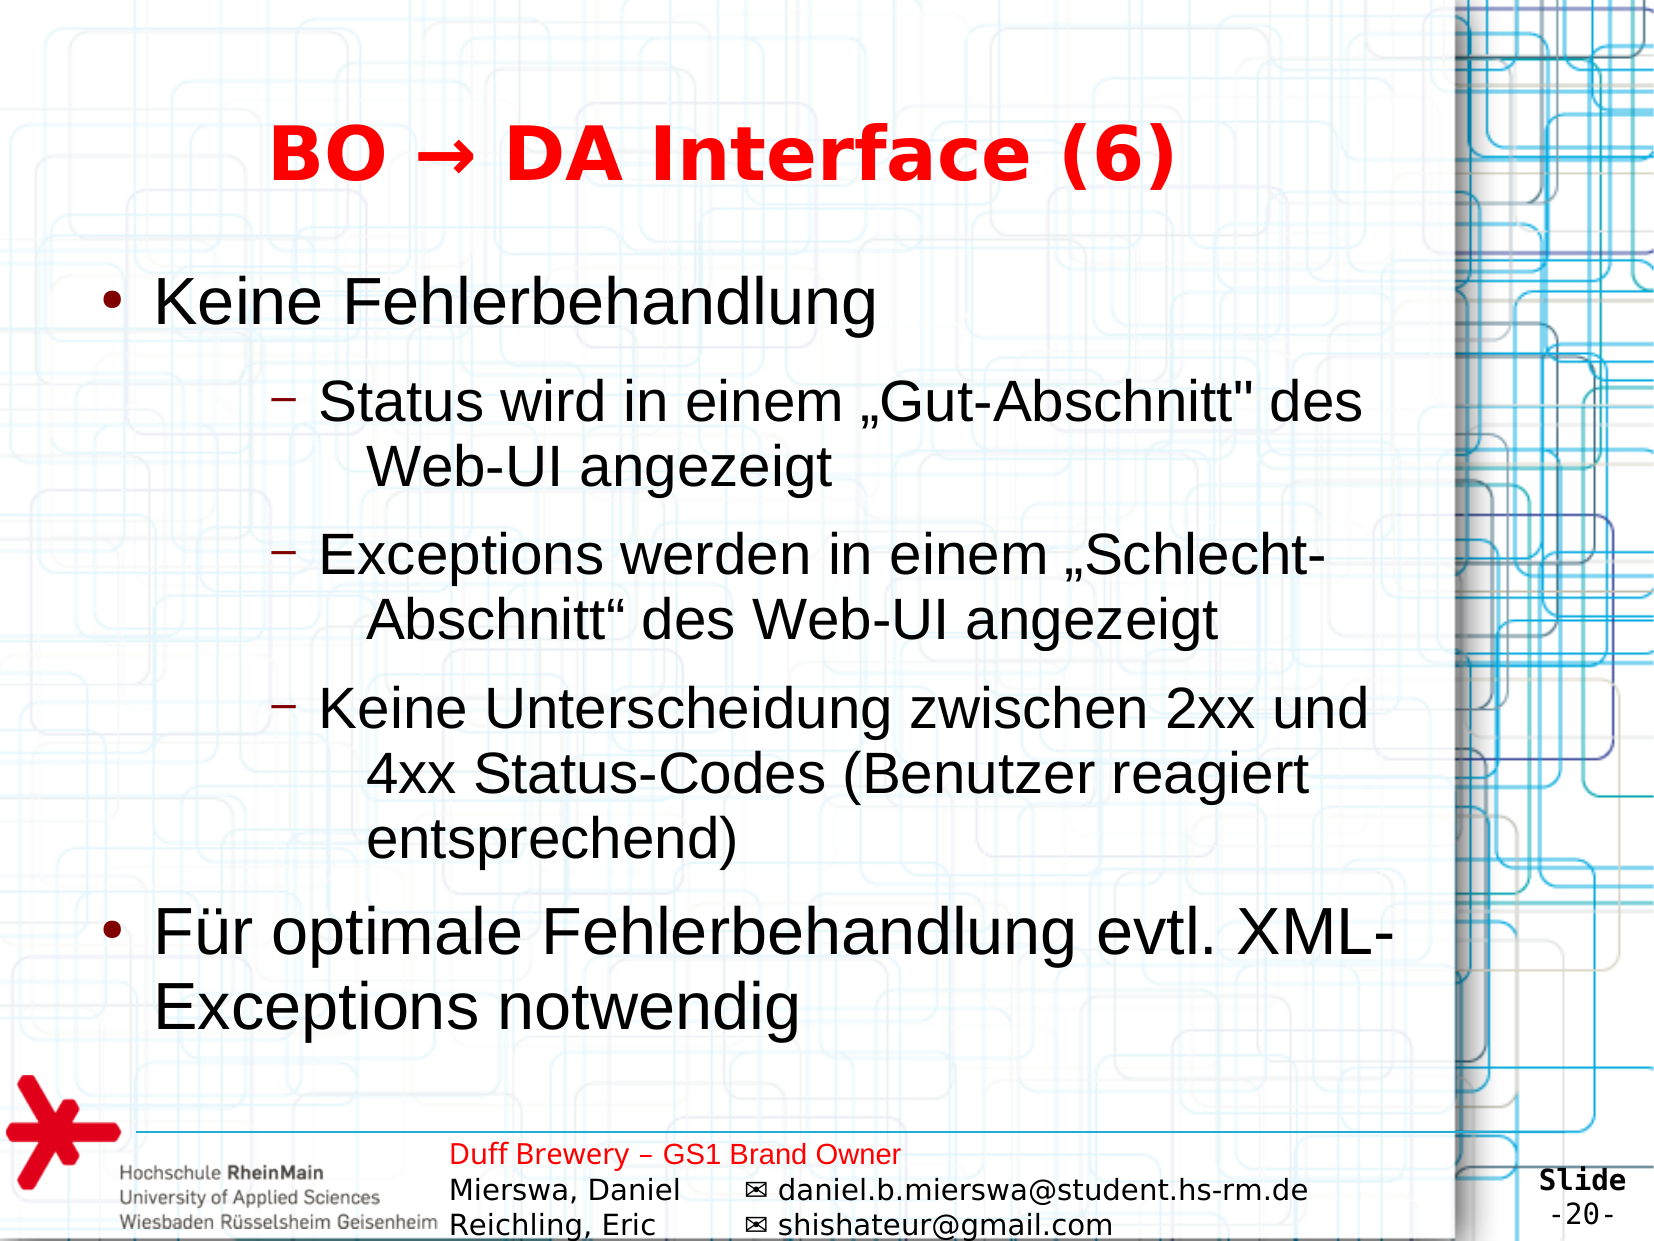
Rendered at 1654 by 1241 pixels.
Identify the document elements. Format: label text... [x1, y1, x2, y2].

picture [568, 1221, 577, 1233]
picture [964, 1221, 973, 1233]
title BO → DA Interface (6) [29, 70, 1418, 239]
picture [0, 0, 1654, 1241]
list Keine Fehlerbehandlung Status wird in einem „Gut-Abschnitt" des Web-UI angezeigt Exceptions werden in einem „Schlecht-Abschnitt“ des Web-UI angezeigt Keine Unterscheidung zwischen 2xx und 4xx Status-Codes (Benutzer reagiert entsprechend) Für optimale Fehlerbehandlung evtl. XML-Exceptions notwendig [82, 264, 1418, 1076]
